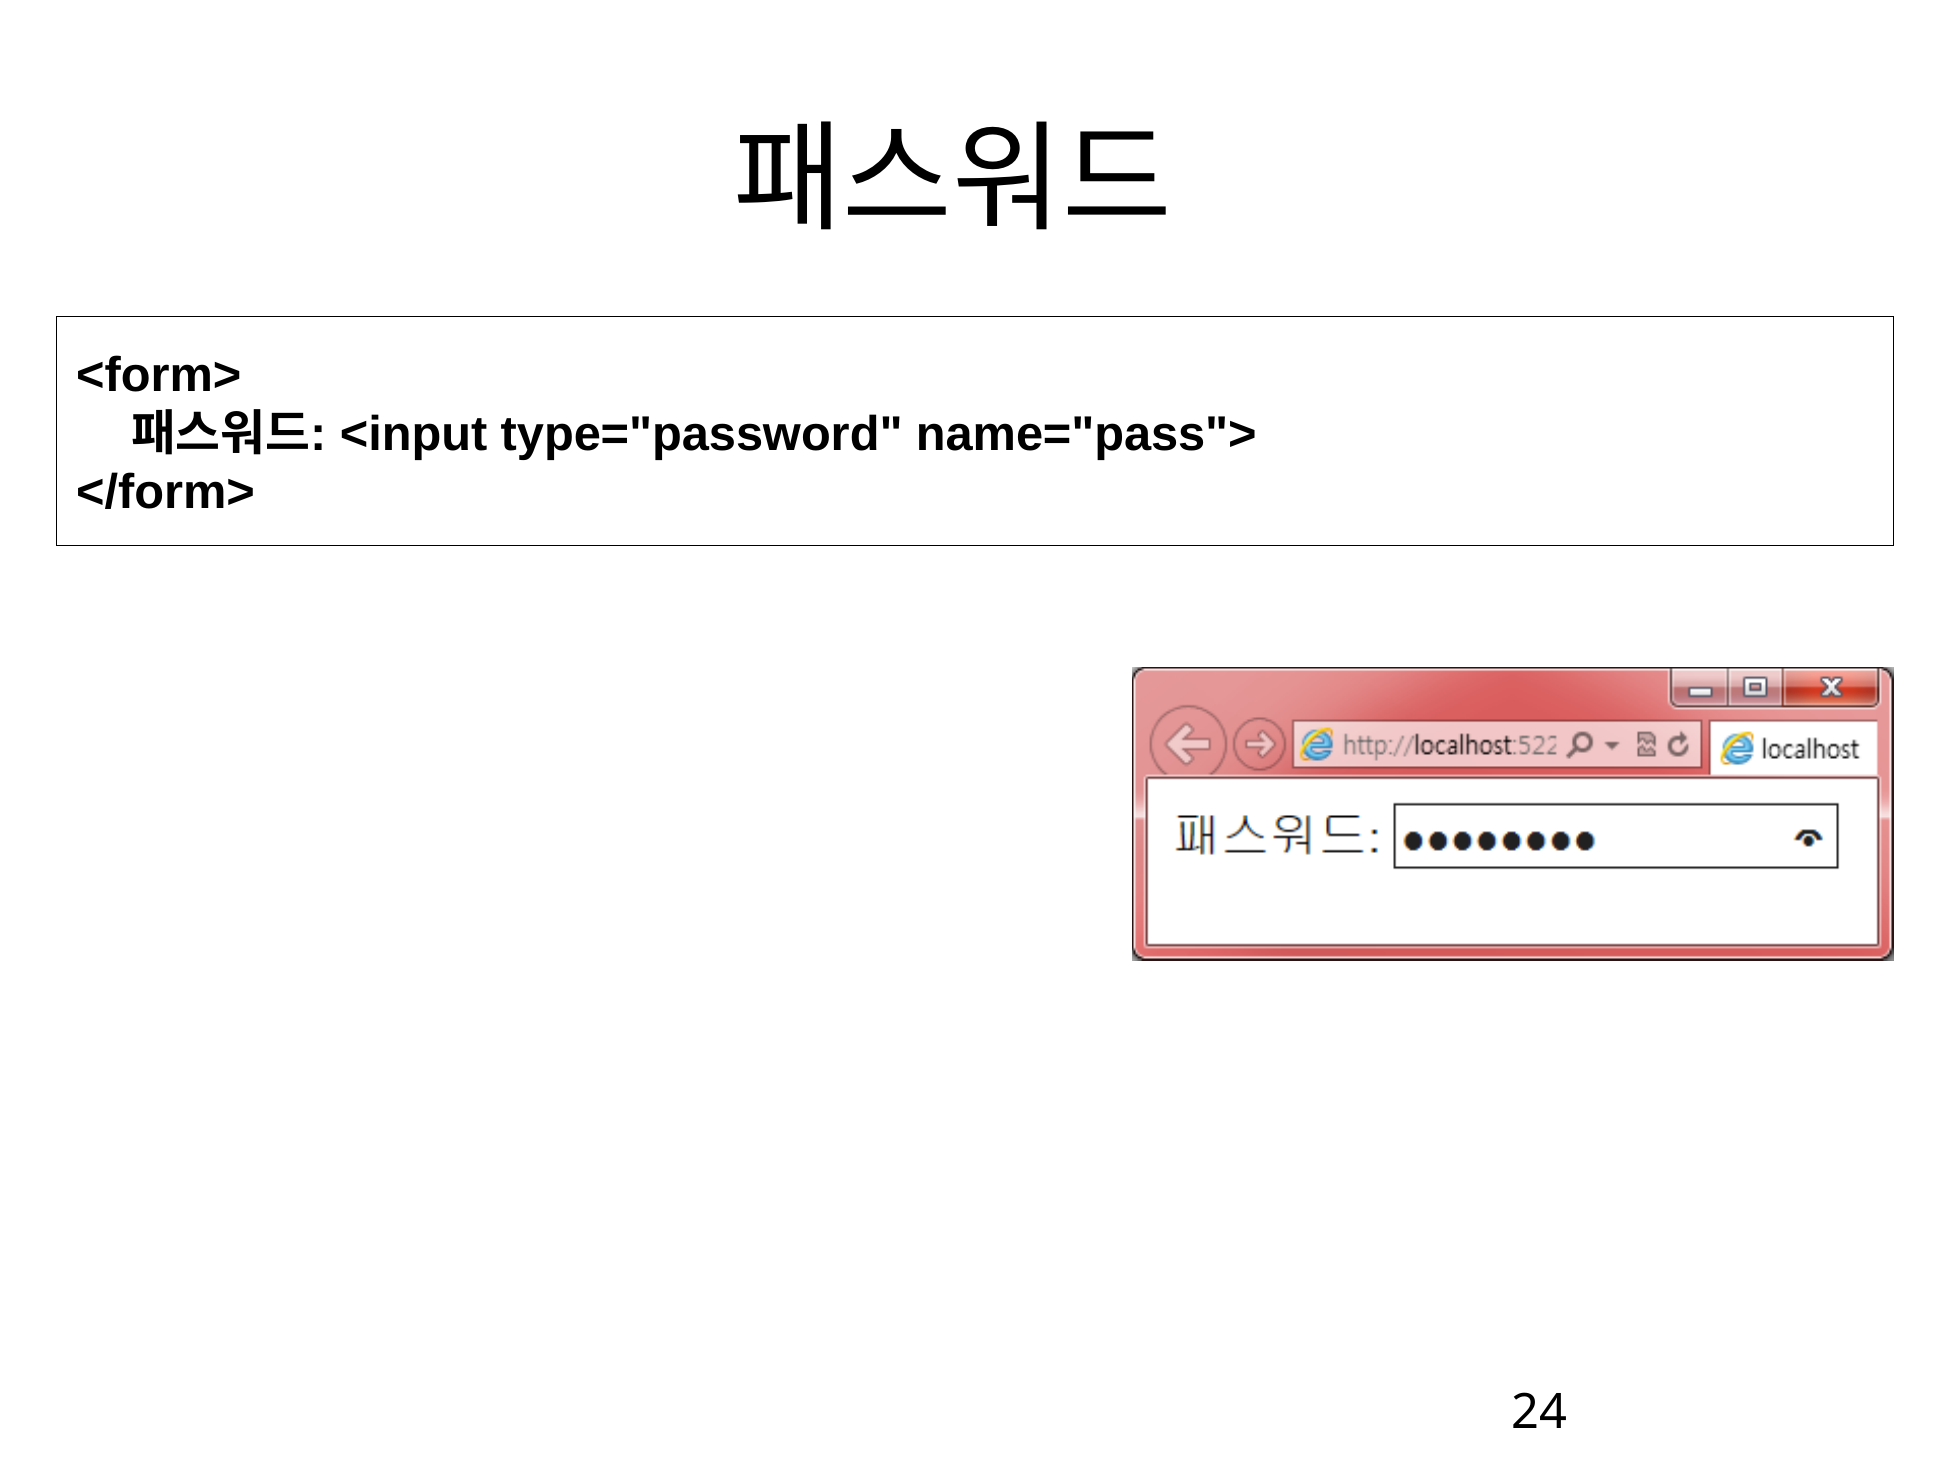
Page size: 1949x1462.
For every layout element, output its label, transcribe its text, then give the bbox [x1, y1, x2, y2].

title 패스워드 [156, 92, 1749, 255]
slide_number <숫자> [1496, 1372, 1899, 1462]
text_box <form> 패스워드: <input type="password" name="pass"> </form> [56, 316, 1894, 546]
picture [1132, 667, 1894, 961]
